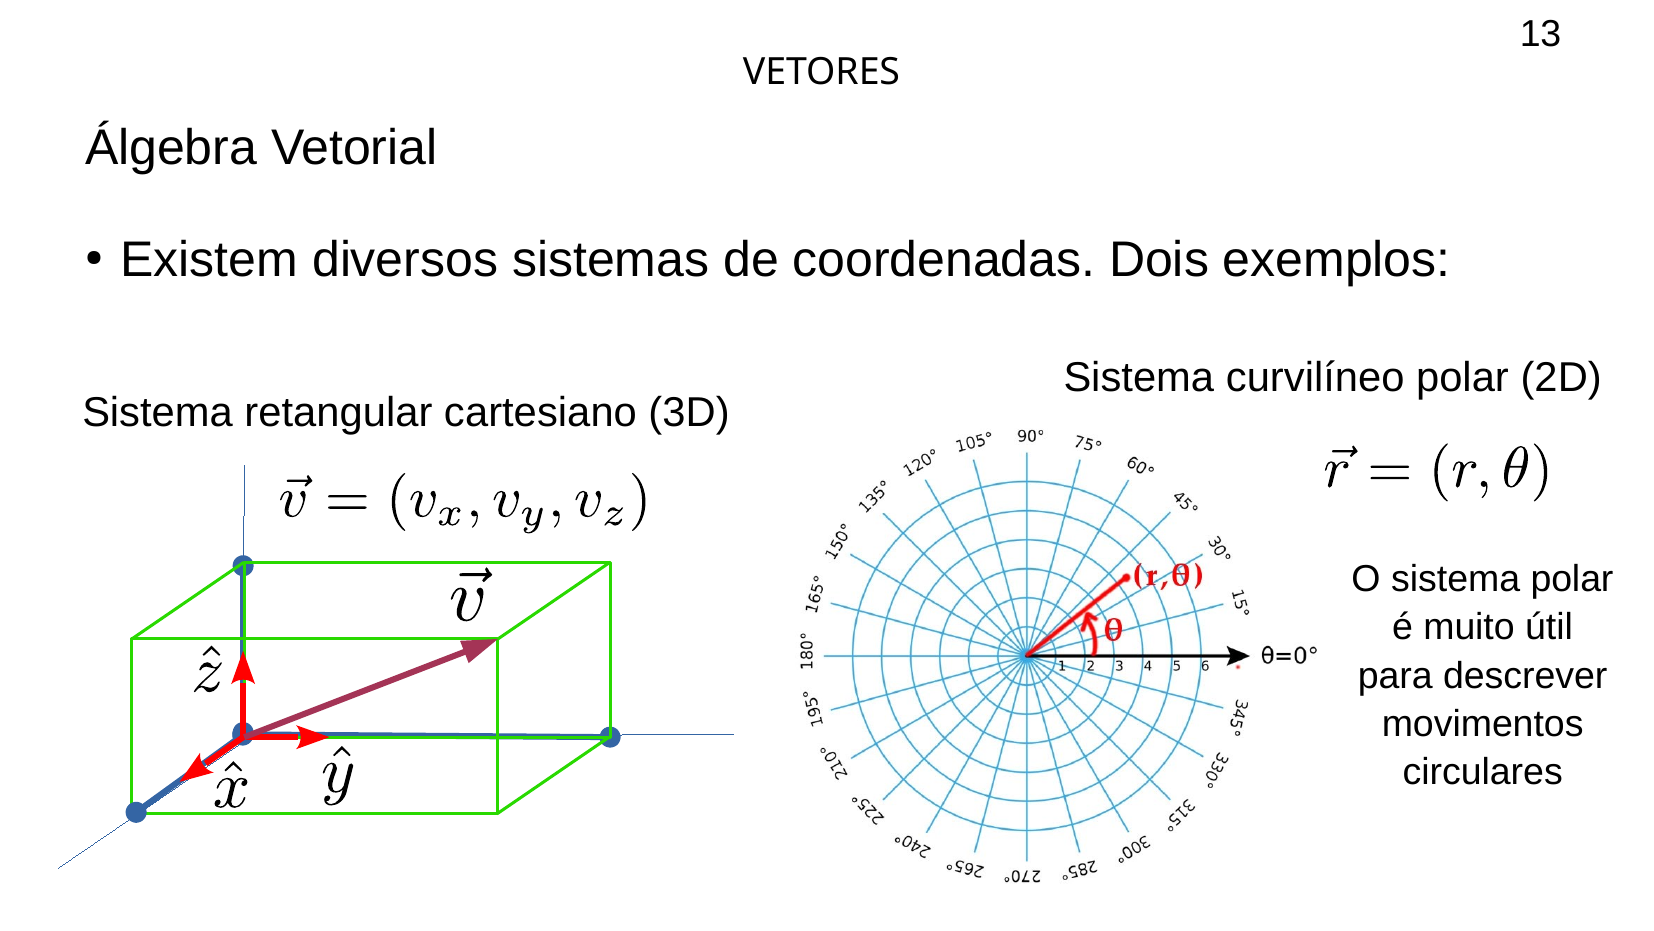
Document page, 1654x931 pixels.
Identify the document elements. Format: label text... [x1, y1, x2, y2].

picture [273, 470, 648, 536]
picture [191, 645, 222, 693]
text_box O sistema polar é muito útil para descrever movimentos circulares [1336, 544, 1629, 801]
text_box Álgebra Vetorial Existem diversos sistemas de coordenadas. Dois exemplos: [70, 112, 1613, 350]
text_box <number> [1505, 4, 1654, 75]
text_box VETORES [728, 11, 937, 93]
picture [442, 564, 496, 625]
text_box Sistema curvilíneo polar (2D) [1048, 345, 1631, 408]
picture [212, 761, 248, 808]
text_box Sistema retangular cartesiano (3D) [67, 381, 746, 443]
picture [794, 416, 1550, 891]
picture [320, 745, 354, 806]
